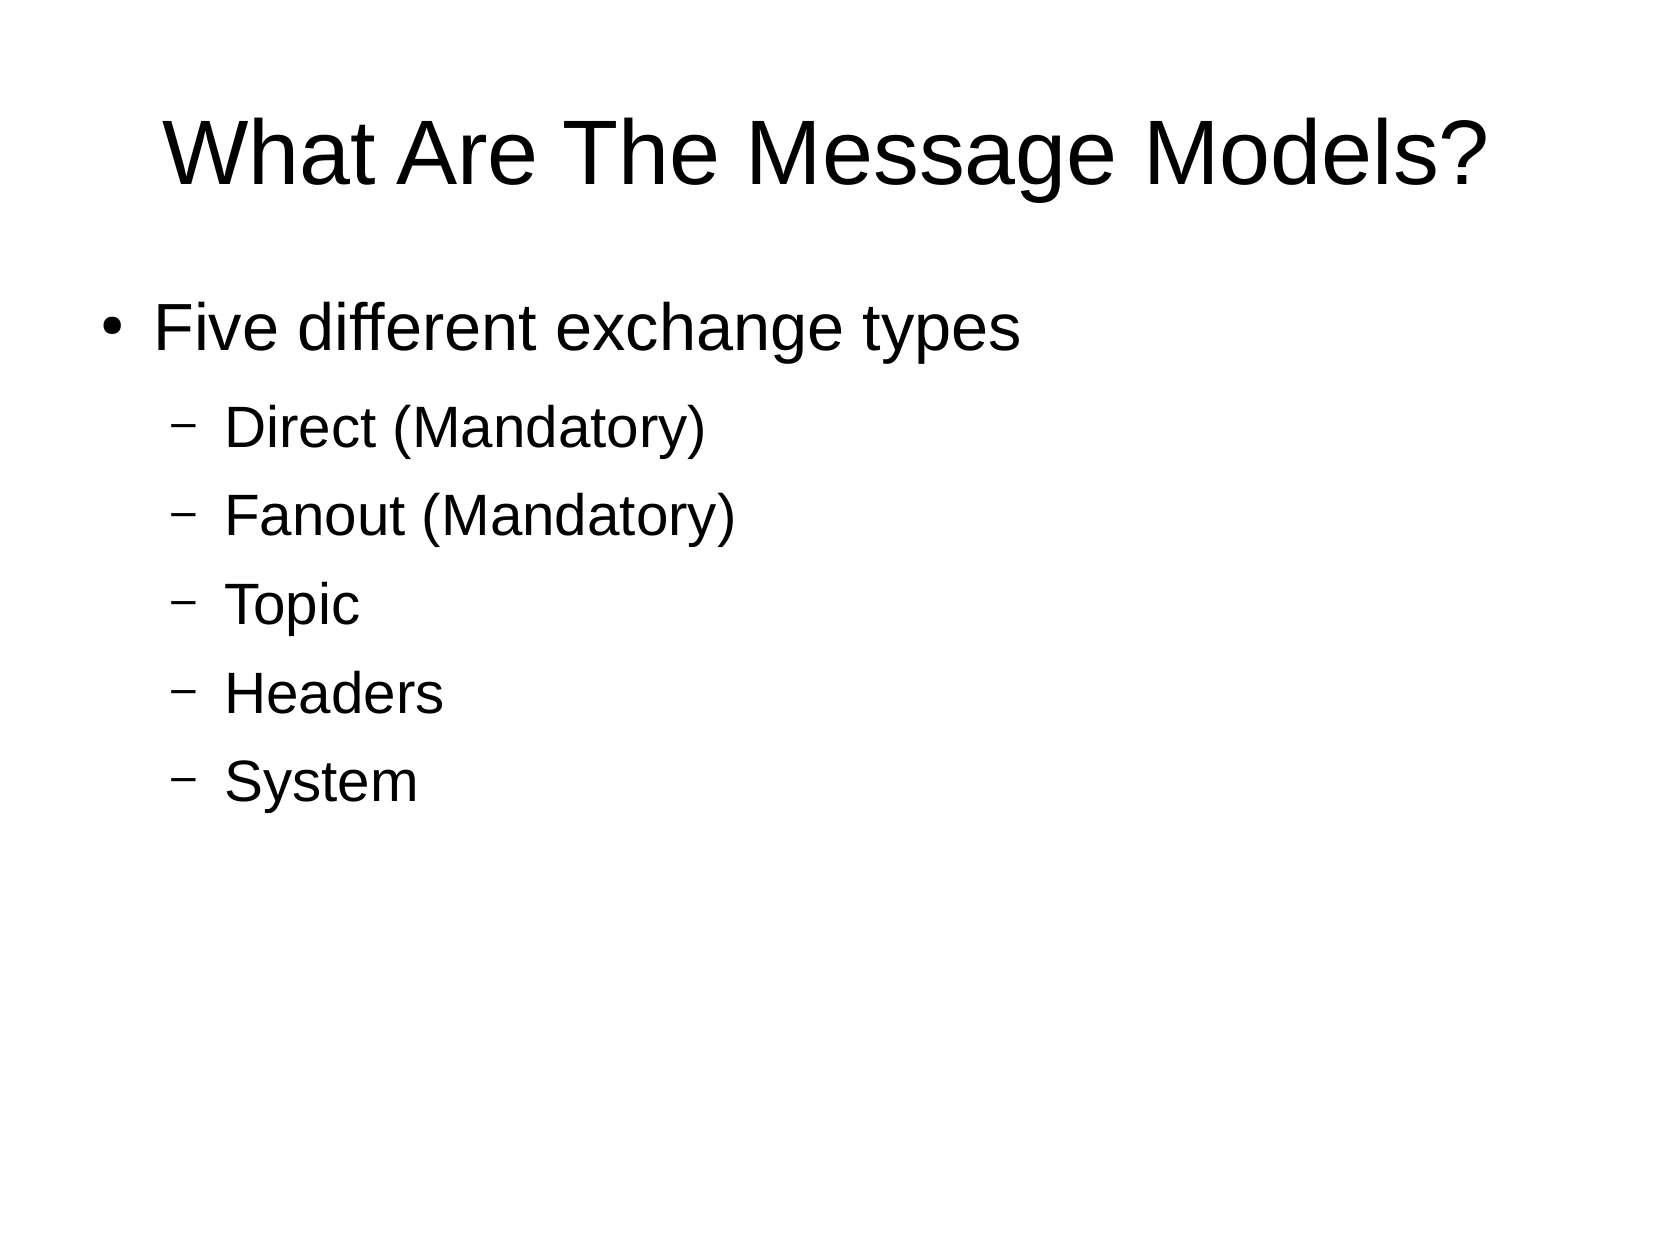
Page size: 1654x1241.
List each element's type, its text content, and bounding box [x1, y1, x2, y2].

list Five different exchange types Direct (Mandatory) Fanout (Mandatory) Topic Headers System [82, 290, 1571, 1109]
title What Are The Message Models? [82, 49, 1571, 257]
